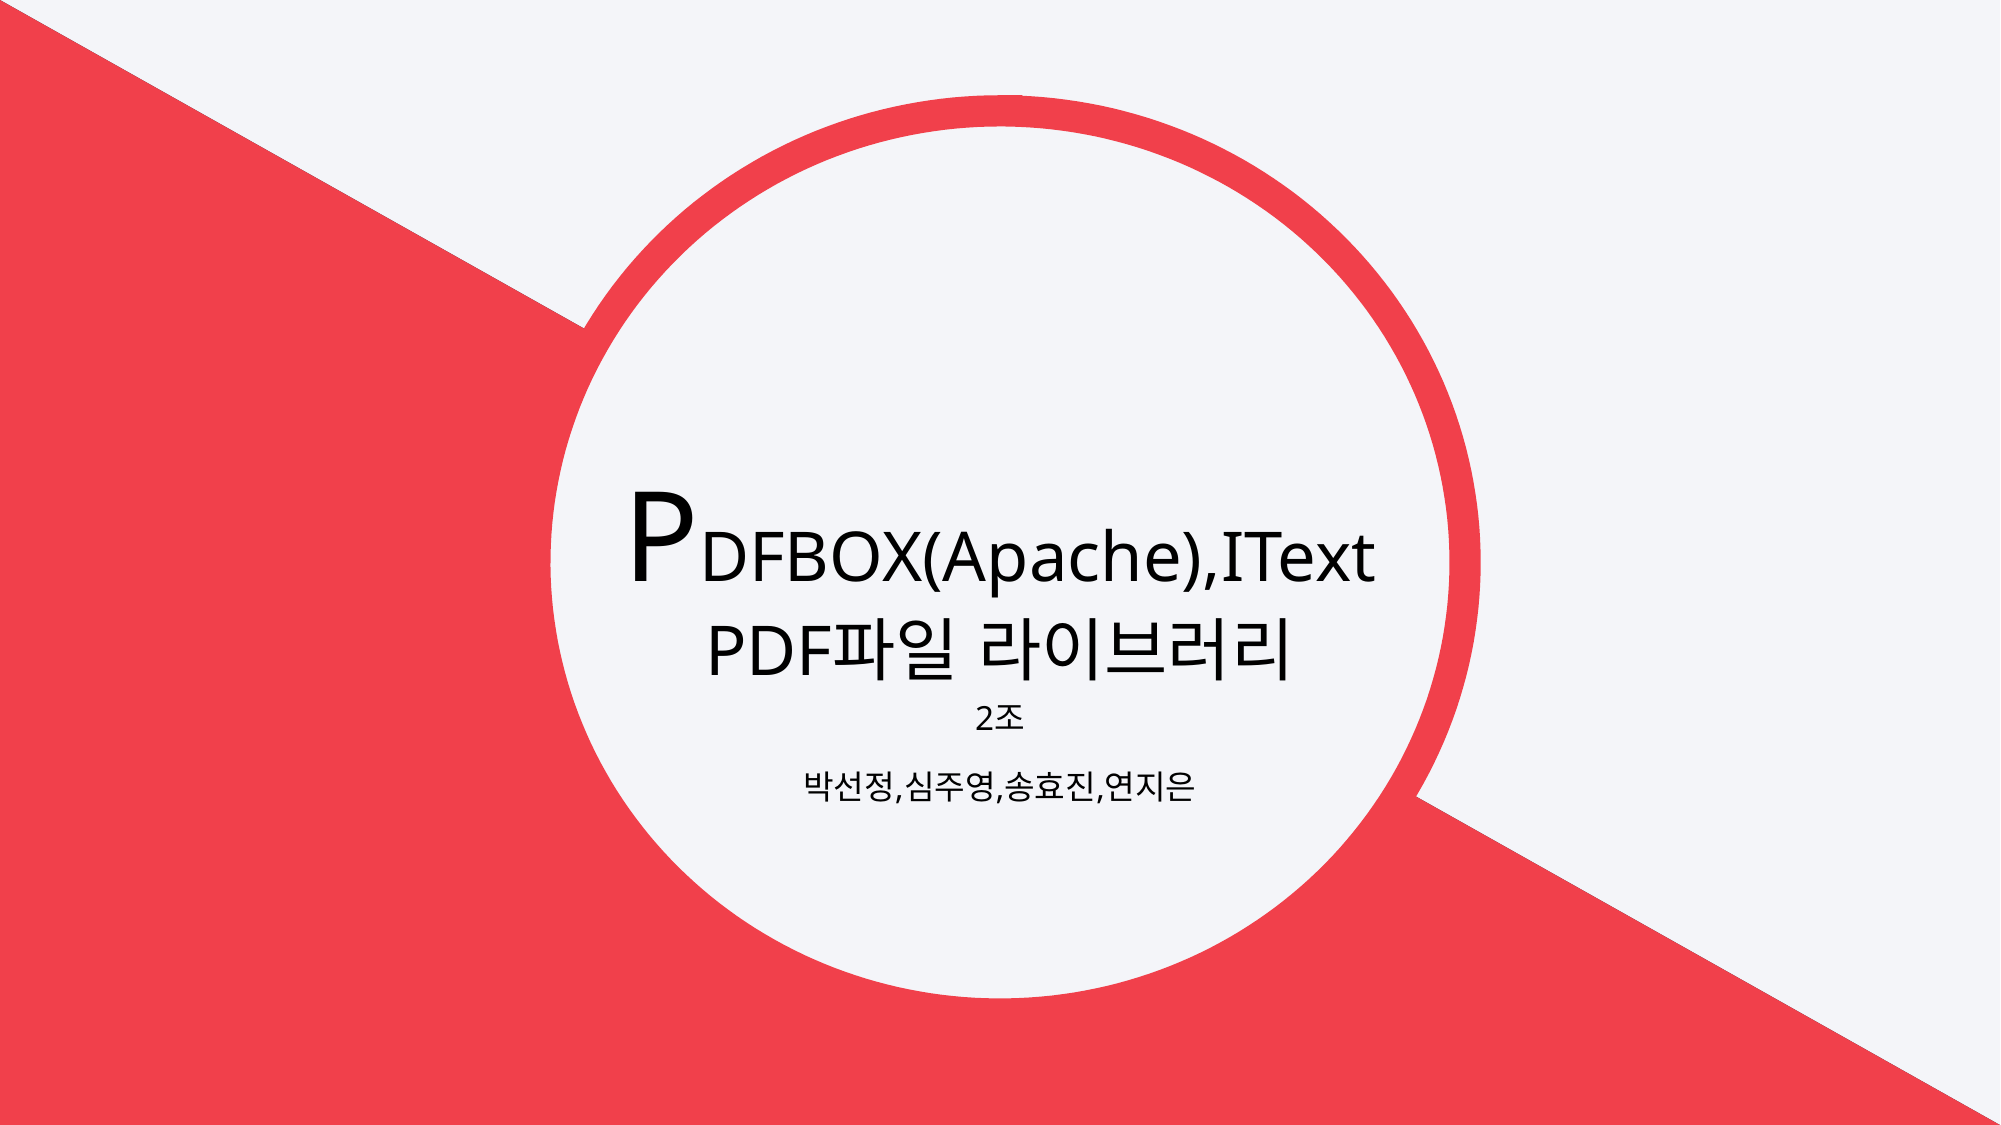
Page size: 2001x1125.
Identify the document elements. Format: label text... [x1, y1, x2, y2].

list 2조 박선정,심주영,송효진,연지은 [697, 650, 1303, 853]
title PDFBOX(Apache),IText PDF파일 라이브러리 [595, 456, 1405, 607]
